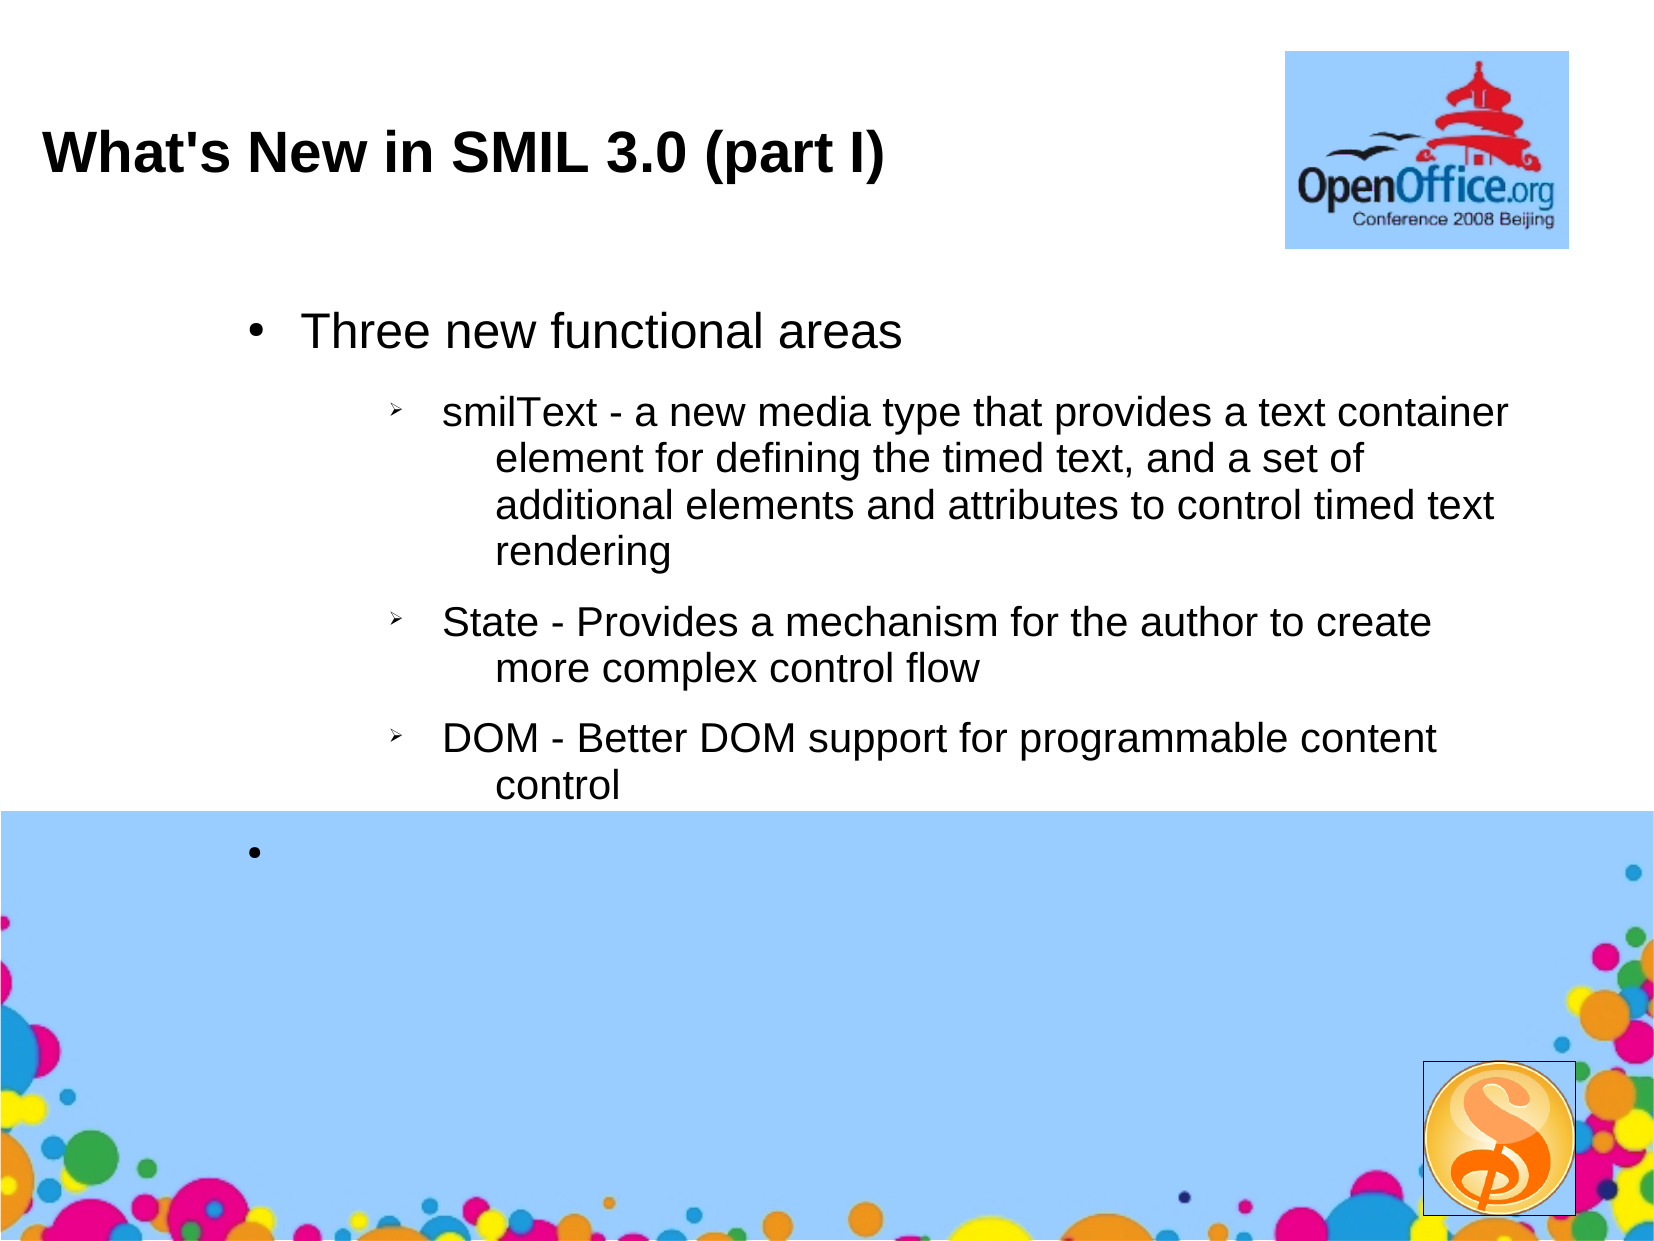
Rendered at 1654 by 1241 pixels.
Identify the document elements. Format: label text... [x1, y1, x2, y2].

list Three new functional areas smilText - a new media type that provides a text container element for defining the timed text, and a set of additional elements and attributes to control timed text rendering State - Provides a mechanism for the author to create more complex control flow DOM - Better DOM support for programmable content control [196, 295, 1526, 1194]
picture [1285, 203, 1569, 250]
picture [1285, 51, 1569, 112]
picture [0, 811, 1654, 1241]
picture [1424, 1062, 1575, 1215]
title What's New in SMIL 3.0 (part I) [27, 112, 1654, 203]
